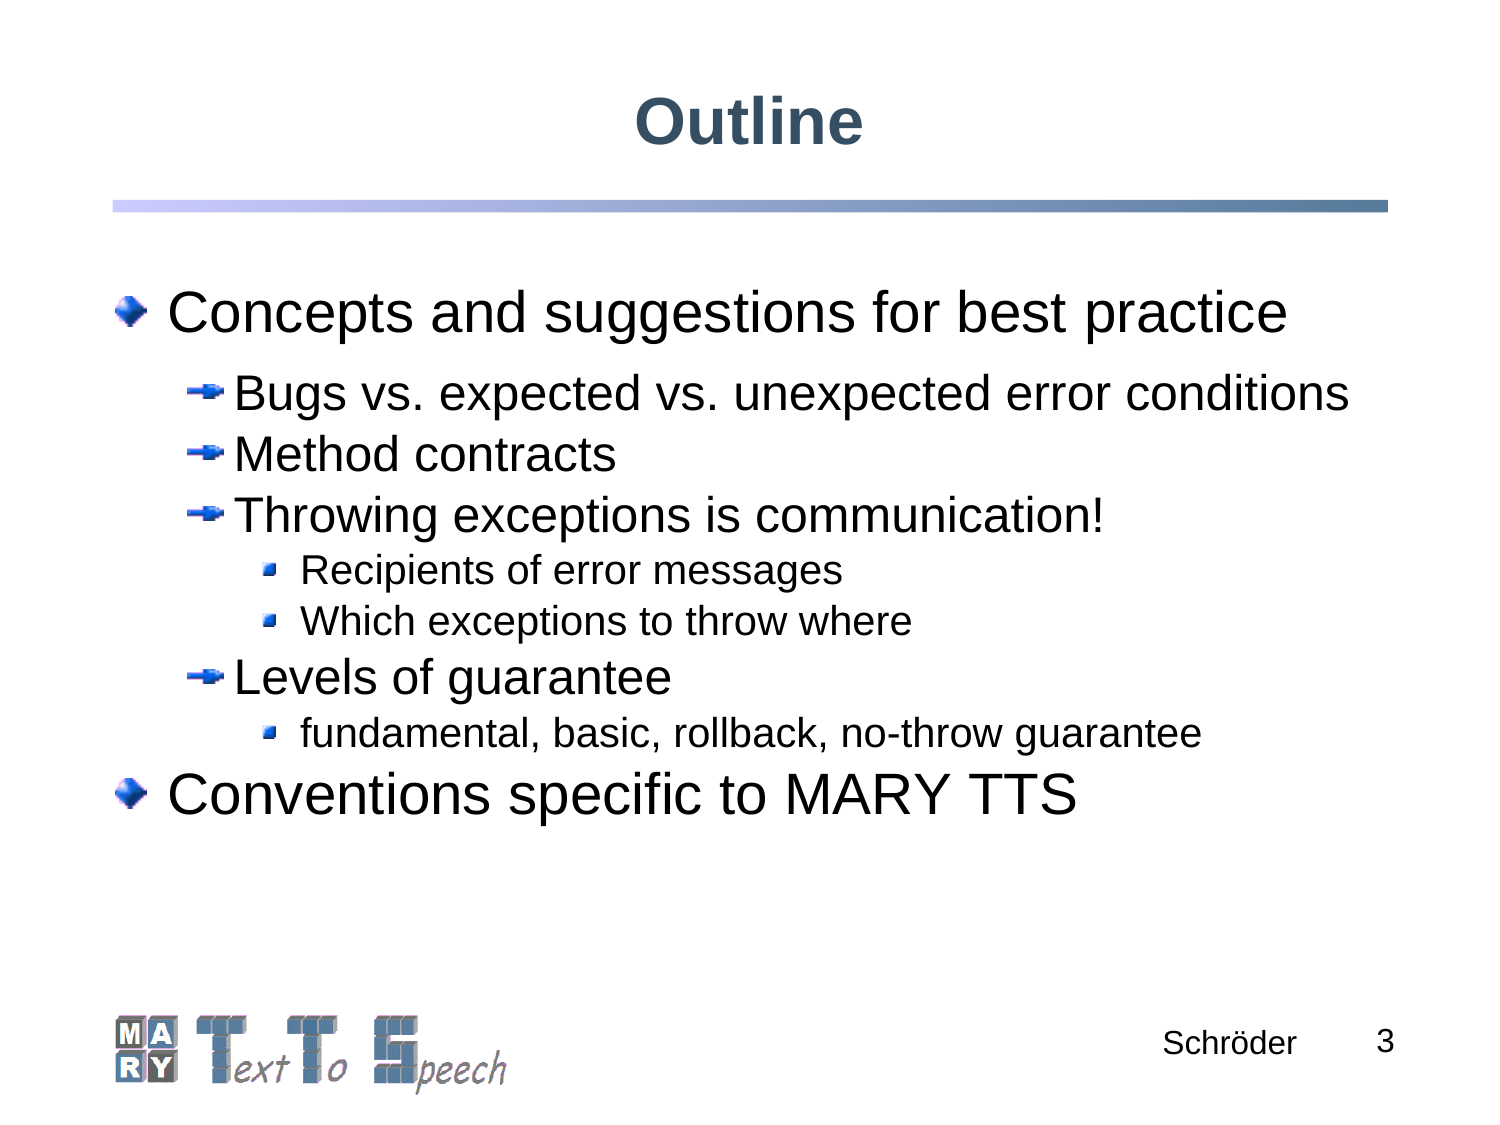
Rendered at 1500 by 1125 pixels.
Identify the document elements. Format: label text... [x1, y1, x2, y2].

title Outline [112, 57, 1387, 193]
picture [112, 1012, 507, 1096]
list Concepts and suggestions for best practice Bugs vs. expected vs. unexpected error conditions Method contracts Throwing exceptions is communication! Recipients of error messages Which exceptions to throw where Levels of guarantee fundamental, basic, rollback, no-throw guarantee Conventions specific to MARY TTS [112, 287, 1387, 997]
